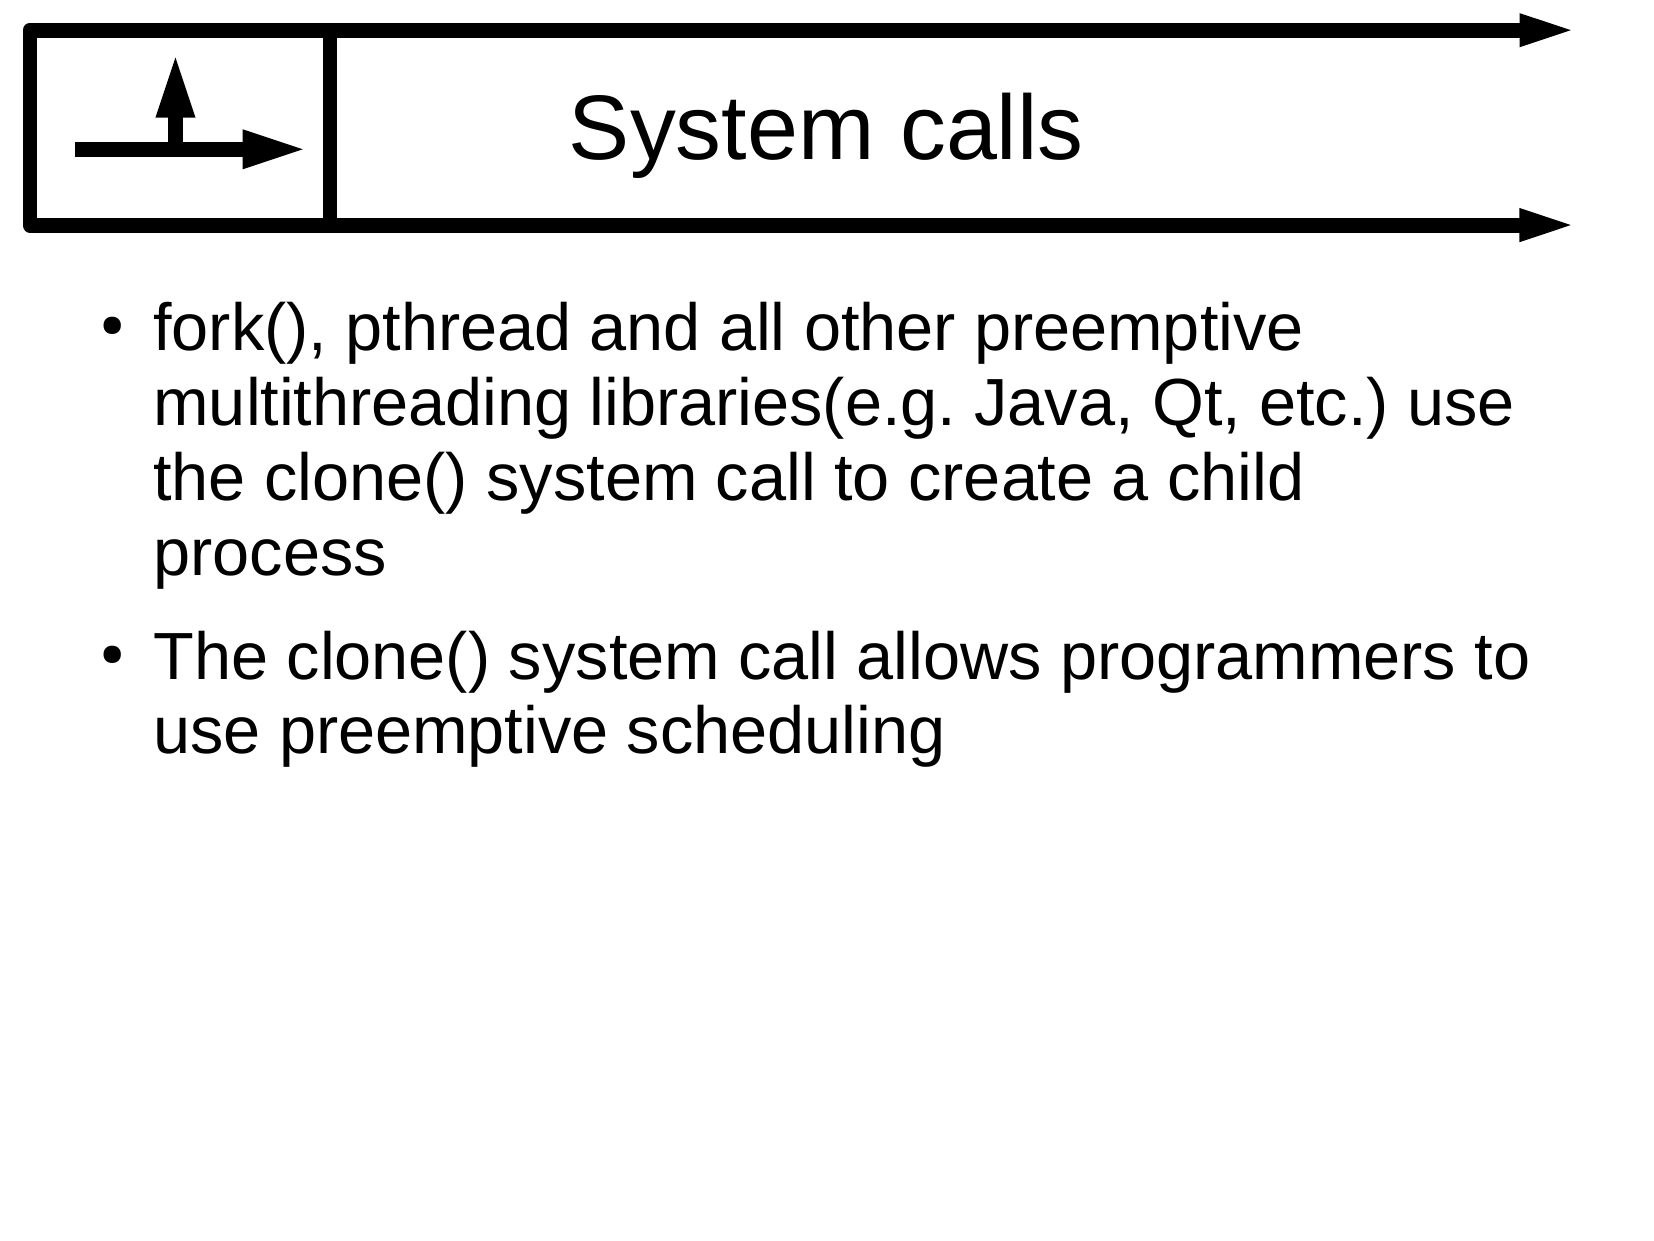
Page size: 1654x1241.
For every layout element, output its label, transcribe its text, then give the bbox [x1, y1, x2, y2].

list fork(), pthread and all other preemptive multithreading libraries(e.g. Java, Qt, etc.) use the clone() system call to create a child process The clone() system call allows programmers to use preemptive scheduling [82, 290, 1538, 1036]
title System calls [337, 31, 1571, 224]
title System calls [82, 38, 323, 218]
